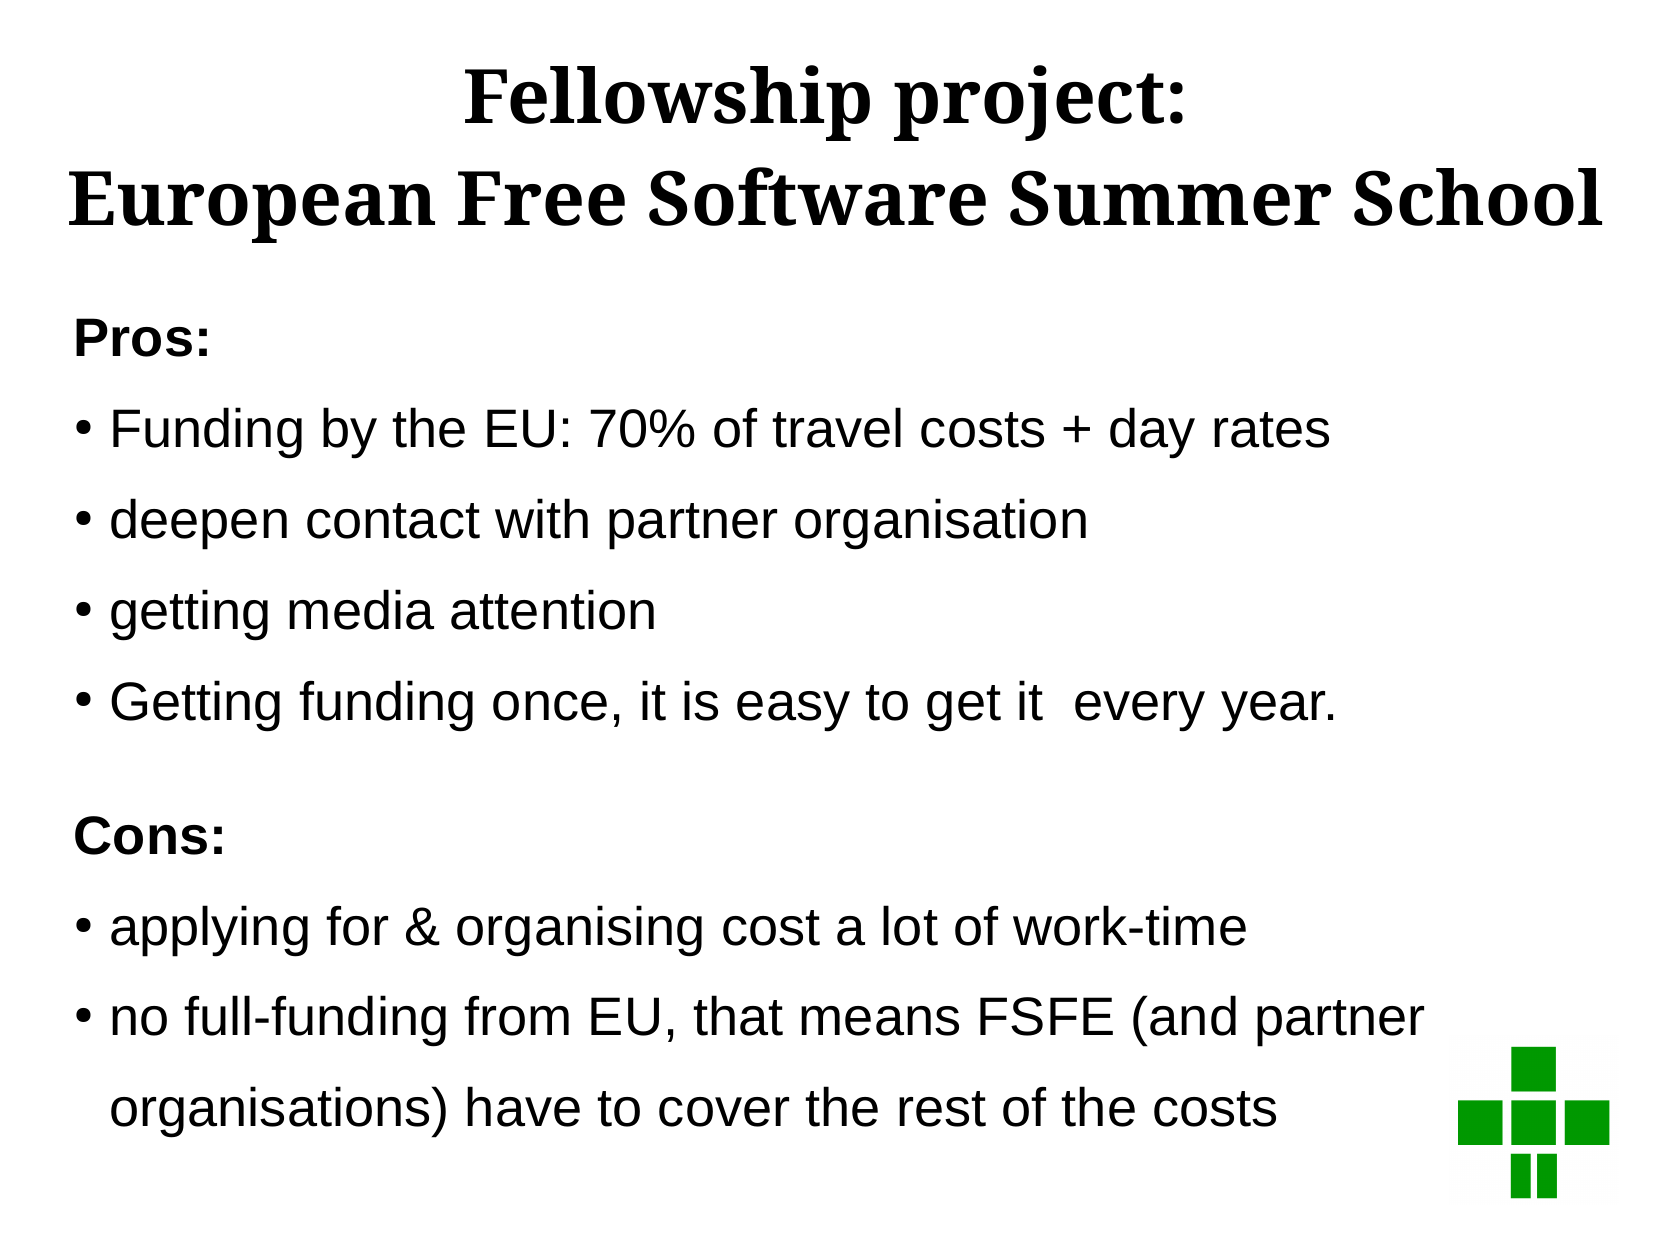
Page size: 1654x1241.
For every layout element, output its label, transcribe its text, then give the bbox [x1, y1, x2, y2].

text_box Cons: applying for & organising cost a lot of work-time no full-funding from EU, that means FSFE (and partner organisations) have to cover the rest of the costs [59, 767, 1524, 1241]
picture [1524, 1035, 1619, 1205]
text_box Fellowship project: European Free Software Summer School [27, 35, 1646, 296]
text_box Pros: Funding by the EU: 70% of travel costs + day rates deepen contact with partner organisation getting media attention Getting funding once, it is easy to get it every year. [59, 296, 1465, 709]
